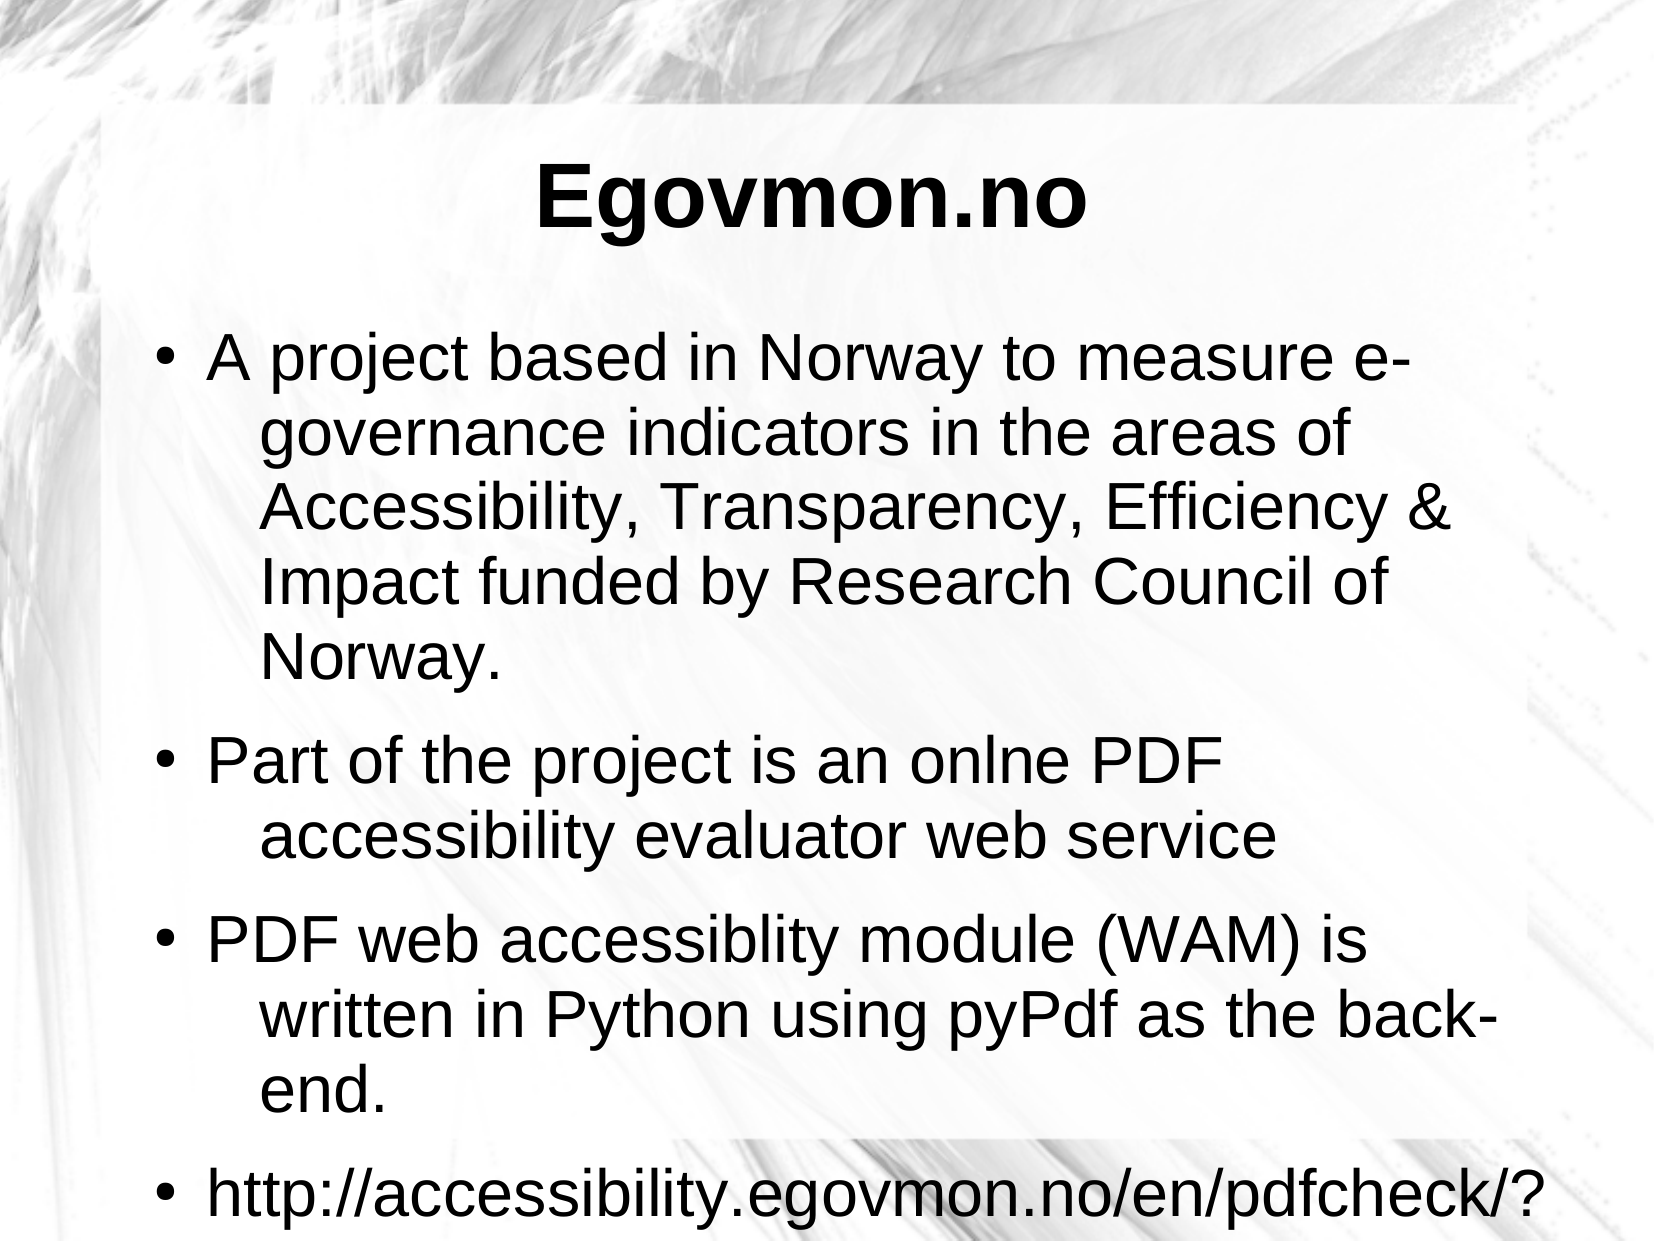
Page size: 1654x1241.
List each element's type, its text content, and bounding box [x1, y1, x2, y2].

list A project based in Norway to measure e-governance indicators in the areas of Accessibility, Transparency, Efficiency & Impact funded by Research Council of Norway. Part of the project is an onlne PDF accessibility evaluator web service PDF web accessiblity module (WAM) is written in Python using pyPdf as the back-end. http://accessibility.egovmon.no/en/pdfcheck/? [118, 319, 1571, 1231]
picture [0, 0, 1654, 1241]
title Egovmon.no [118, 112, 1506, 281]
